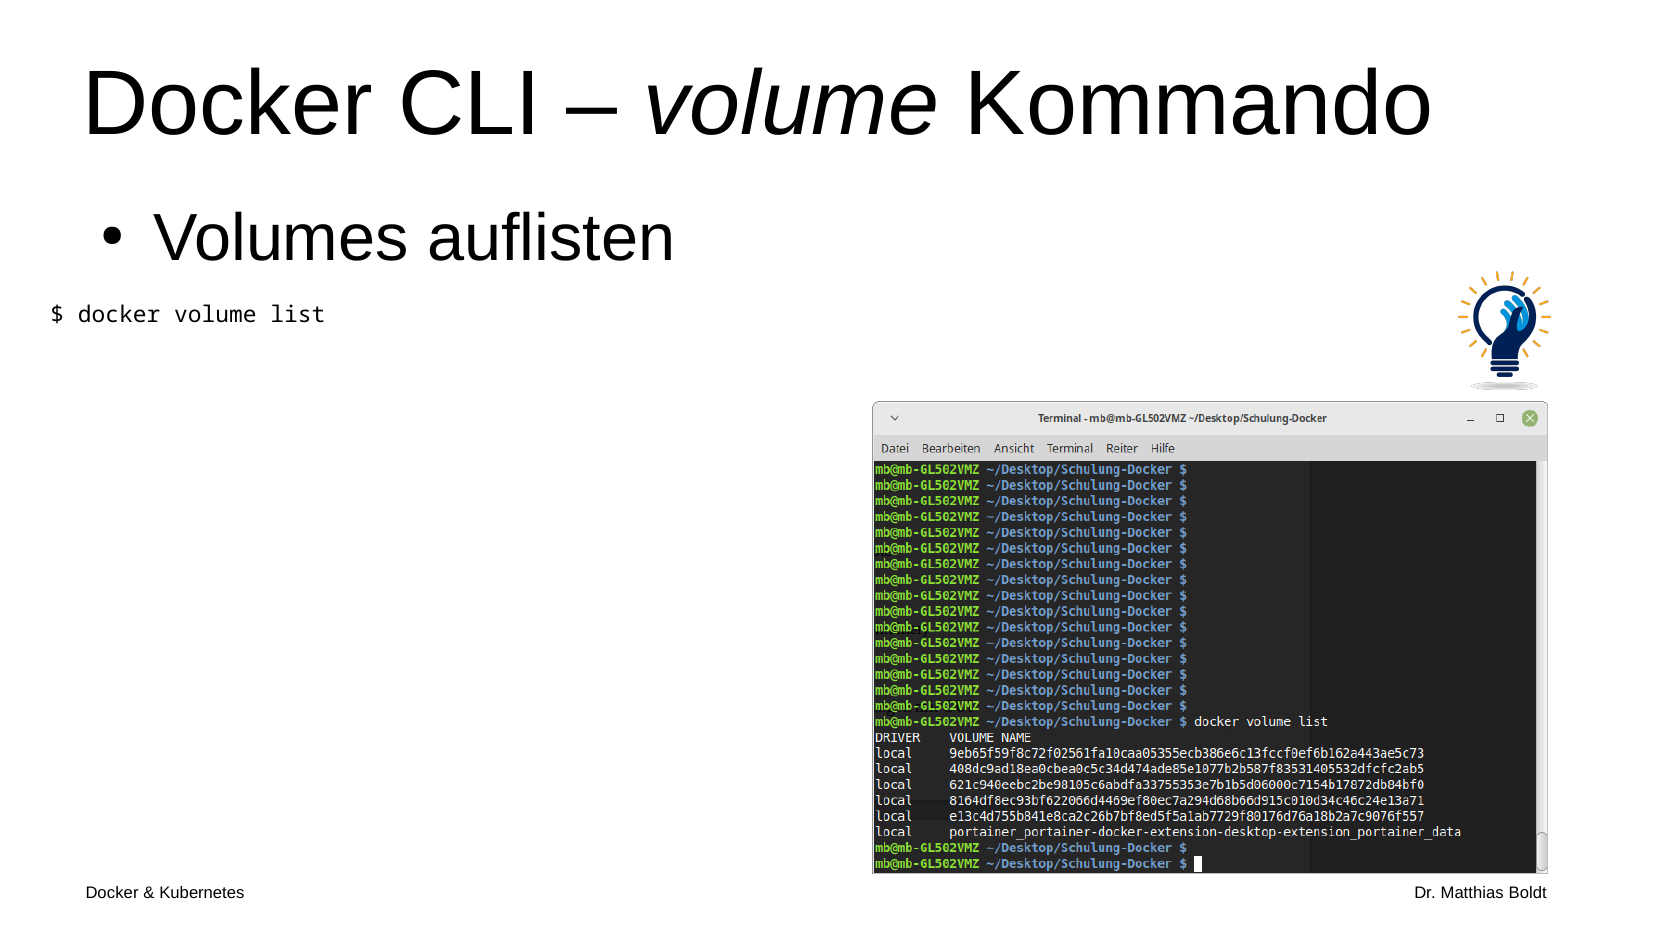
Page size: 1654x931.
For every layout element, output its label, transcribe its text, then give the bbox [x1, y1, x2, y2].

text_box $ docker volume list [35, 290, 1394, 390]
text_box Docker & Kubernetes Dr. Matthias Boldt [70, 875, 1563, 910]
picture [872, 401, 1548, 875]
picture [1458, 271, 1551, 390]
list Volumes auflisten [82, 199, 1382, 290]
title Docker CLI – volume Kommando [82, 25, 1571, 181]
